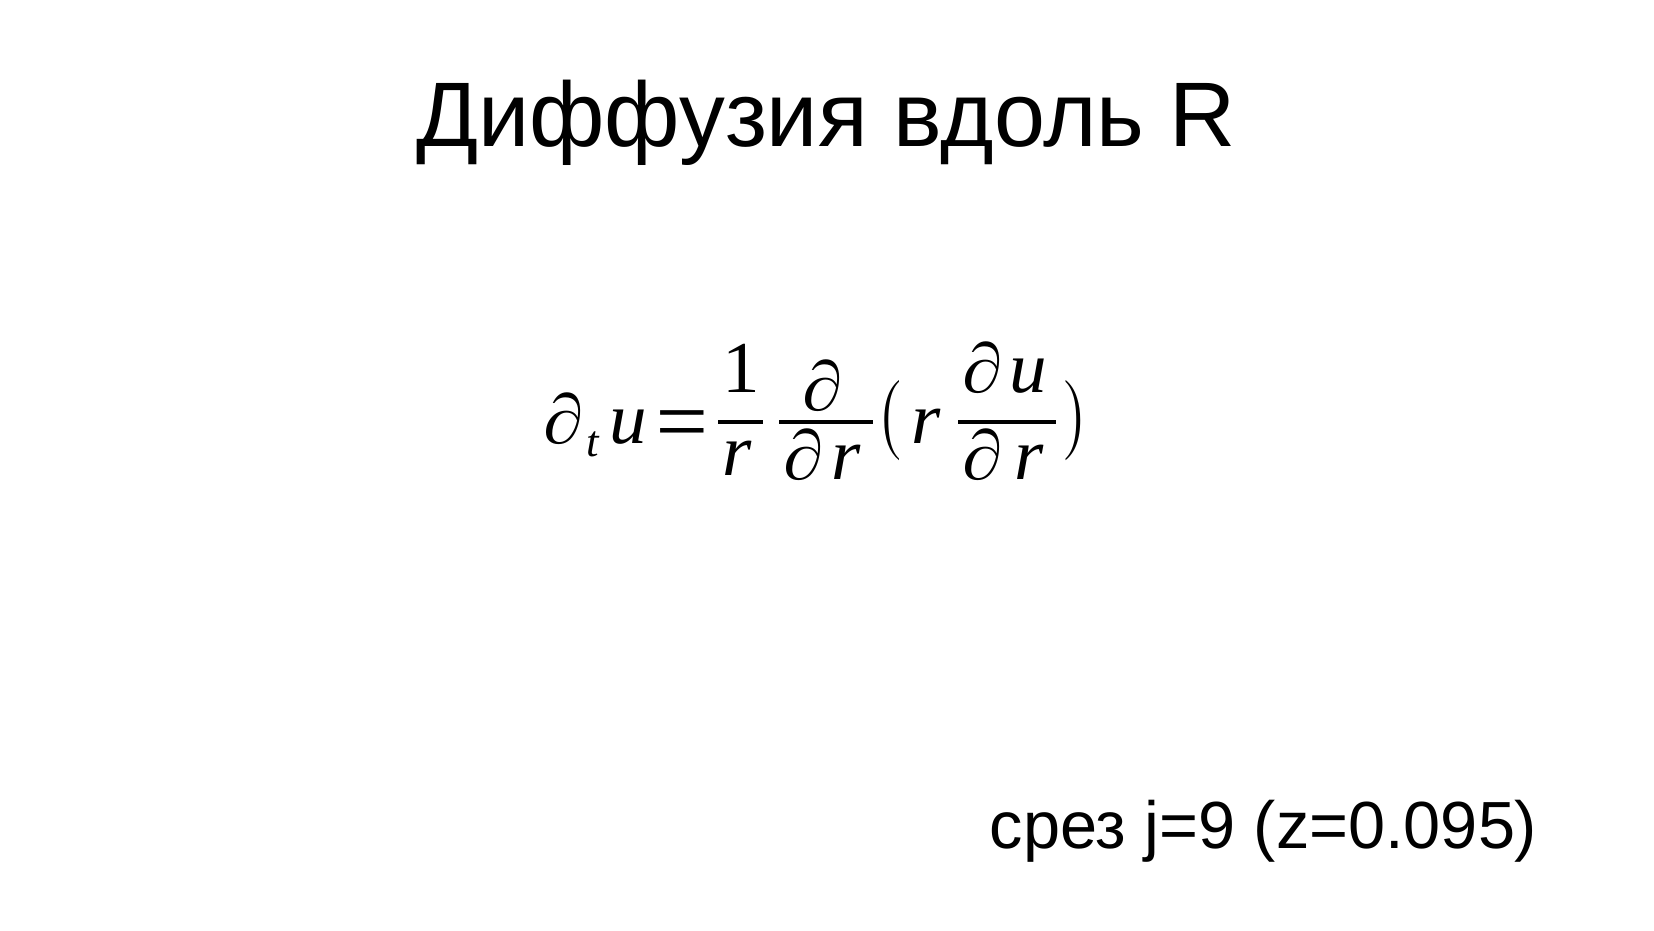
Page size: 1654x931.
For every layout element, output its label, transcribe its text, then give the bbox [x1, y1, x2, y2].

chart [525, 337, 1105, 506]
text_box срез j=9 (z=0.095) [975, 781, 1613, 863]
title Диффузия вдоль R [82, 37, 1571, 193]
